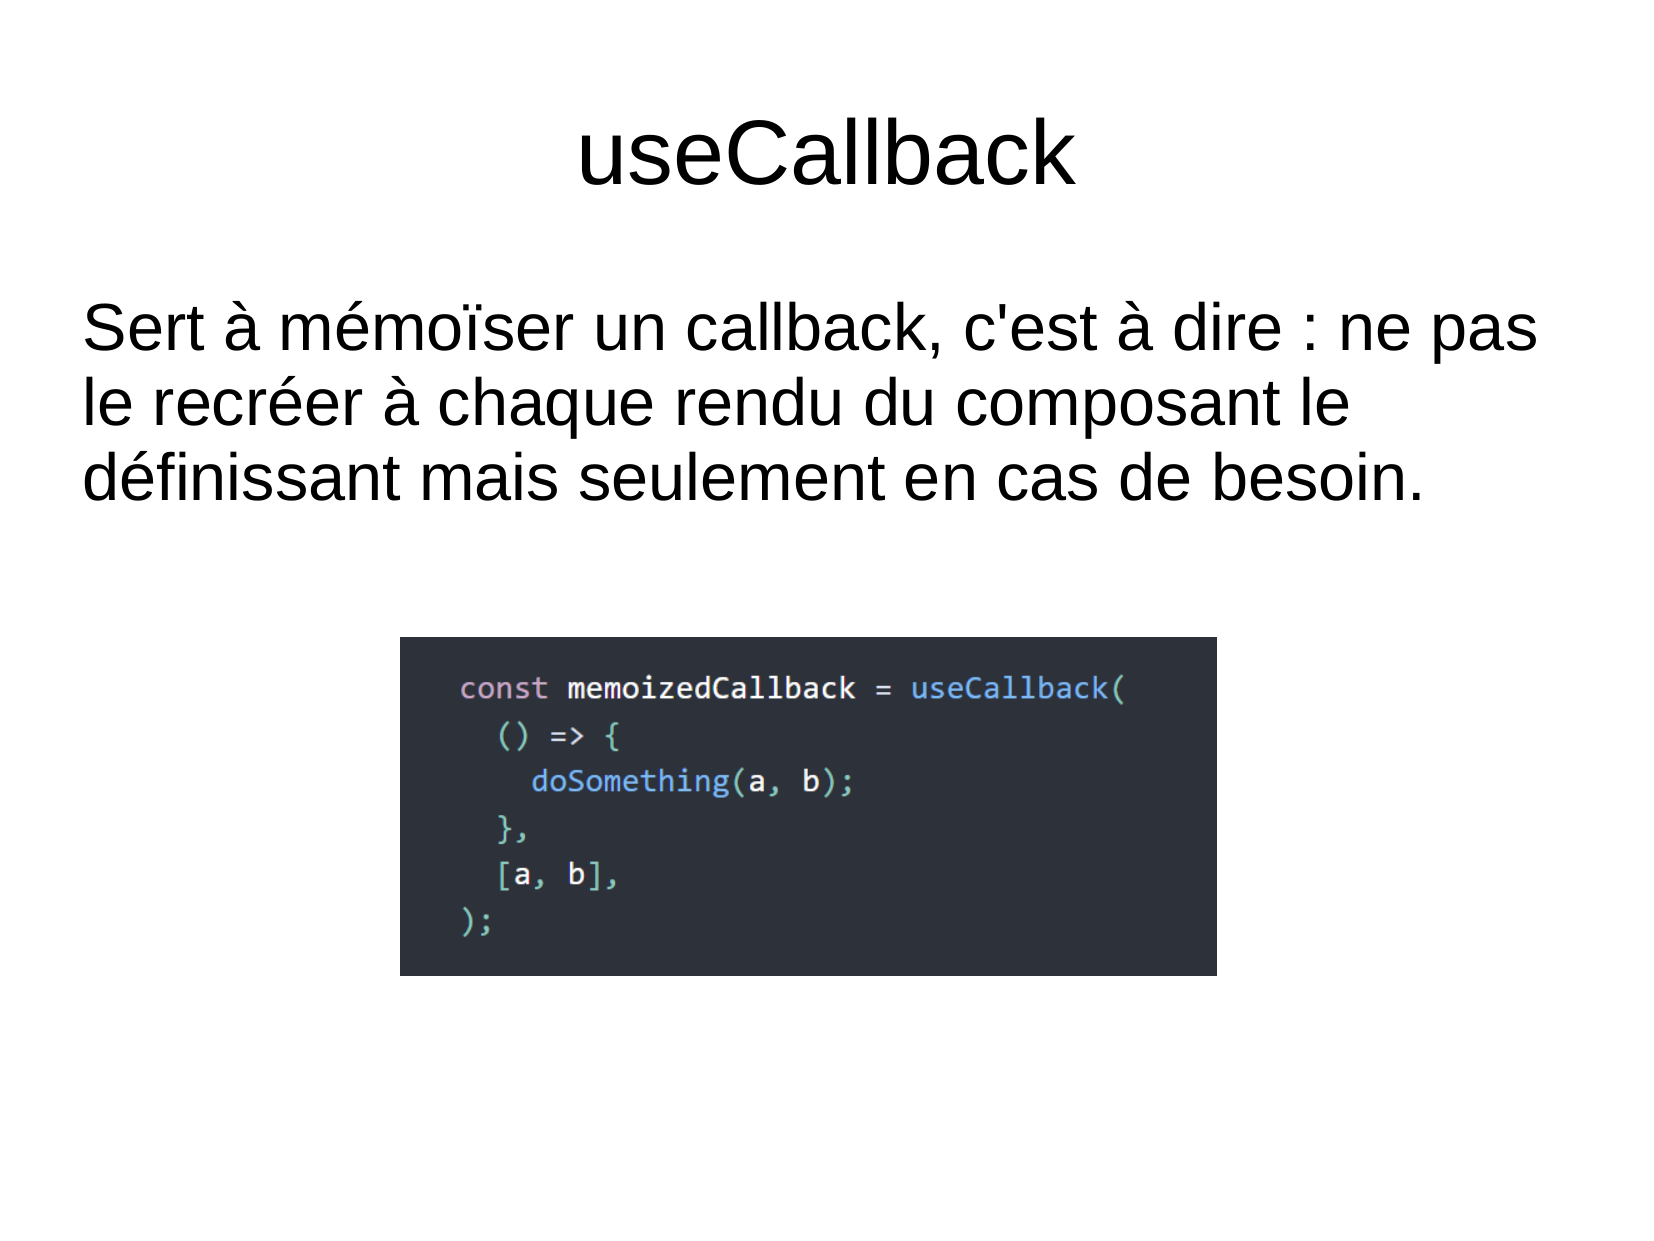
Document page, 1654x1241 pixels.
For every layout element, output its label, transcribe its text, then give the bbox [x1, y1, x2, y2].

picture [400, 637, 1217, 976]
title useCallback [82, 49, 1571, 257]
subtitle Sert à mémoïser un callback, c'est à dire : ne pas le recréer à chaque rendu du composant le définissant mais seulement en cas de besoin. [82, 290, 1571, 1109]
